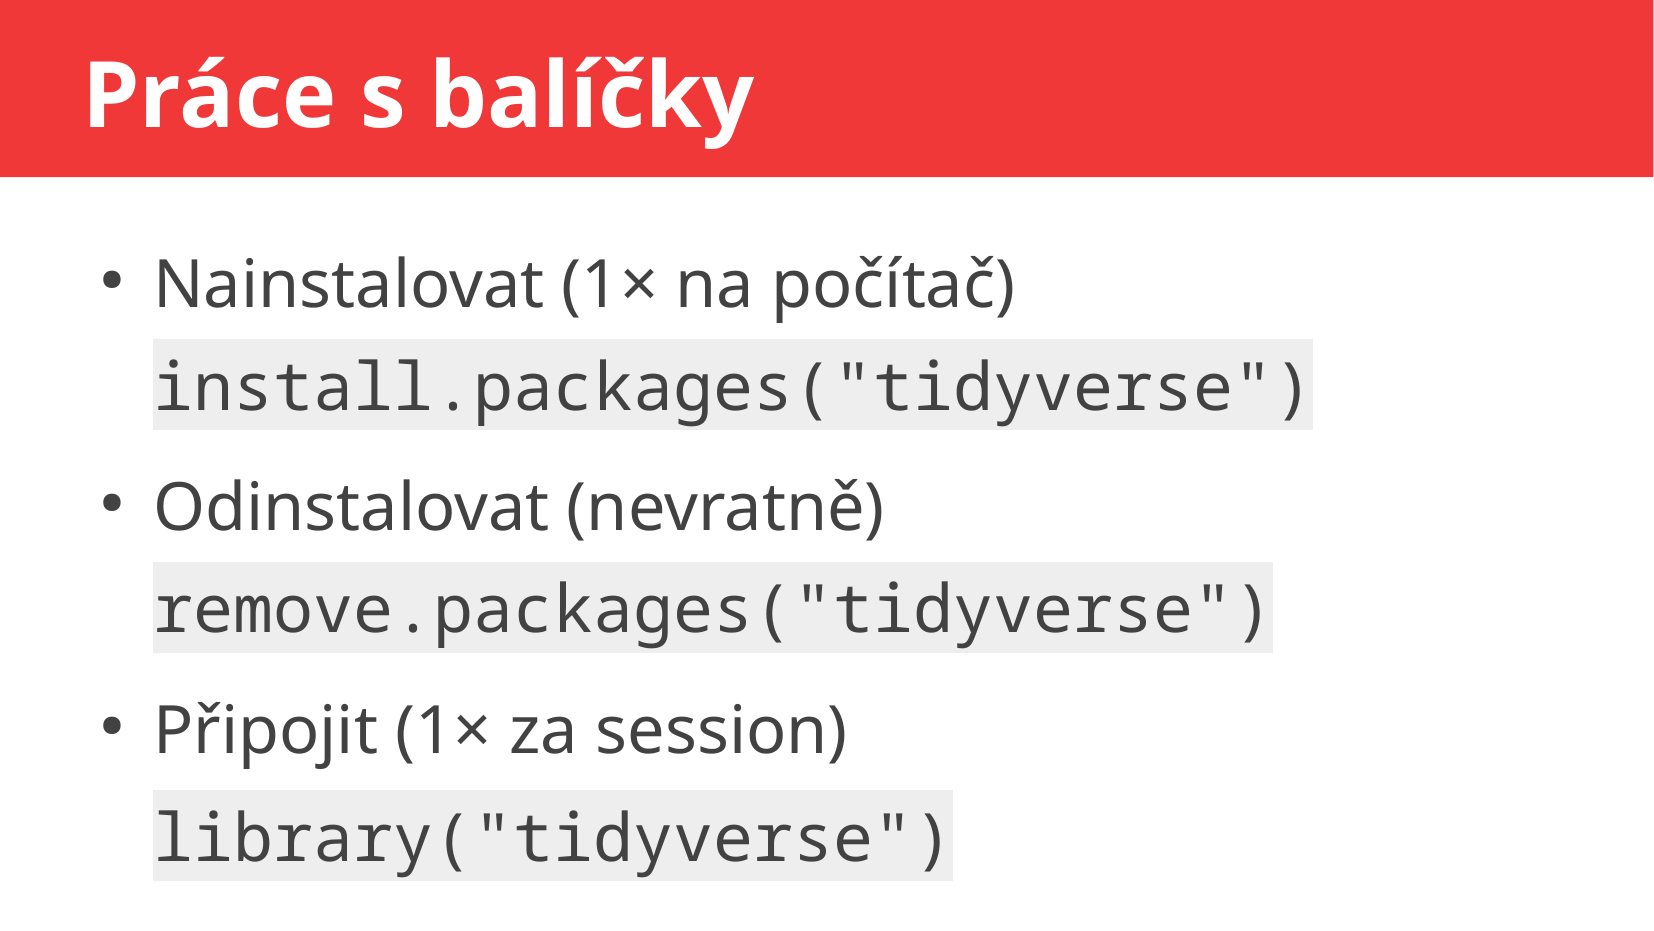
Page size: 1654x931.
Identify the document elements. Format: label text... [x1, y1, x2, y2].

title Práce s balíčky [82, 14, 1571, 171]
list Nainstalovat (1× na počítač) install.packages("tidyverse") Odinstalovat (nevratně) remove.packages("tidyverse") Připojit (1× za session) library("tidyverse") [82, 236, 1563, 898]
